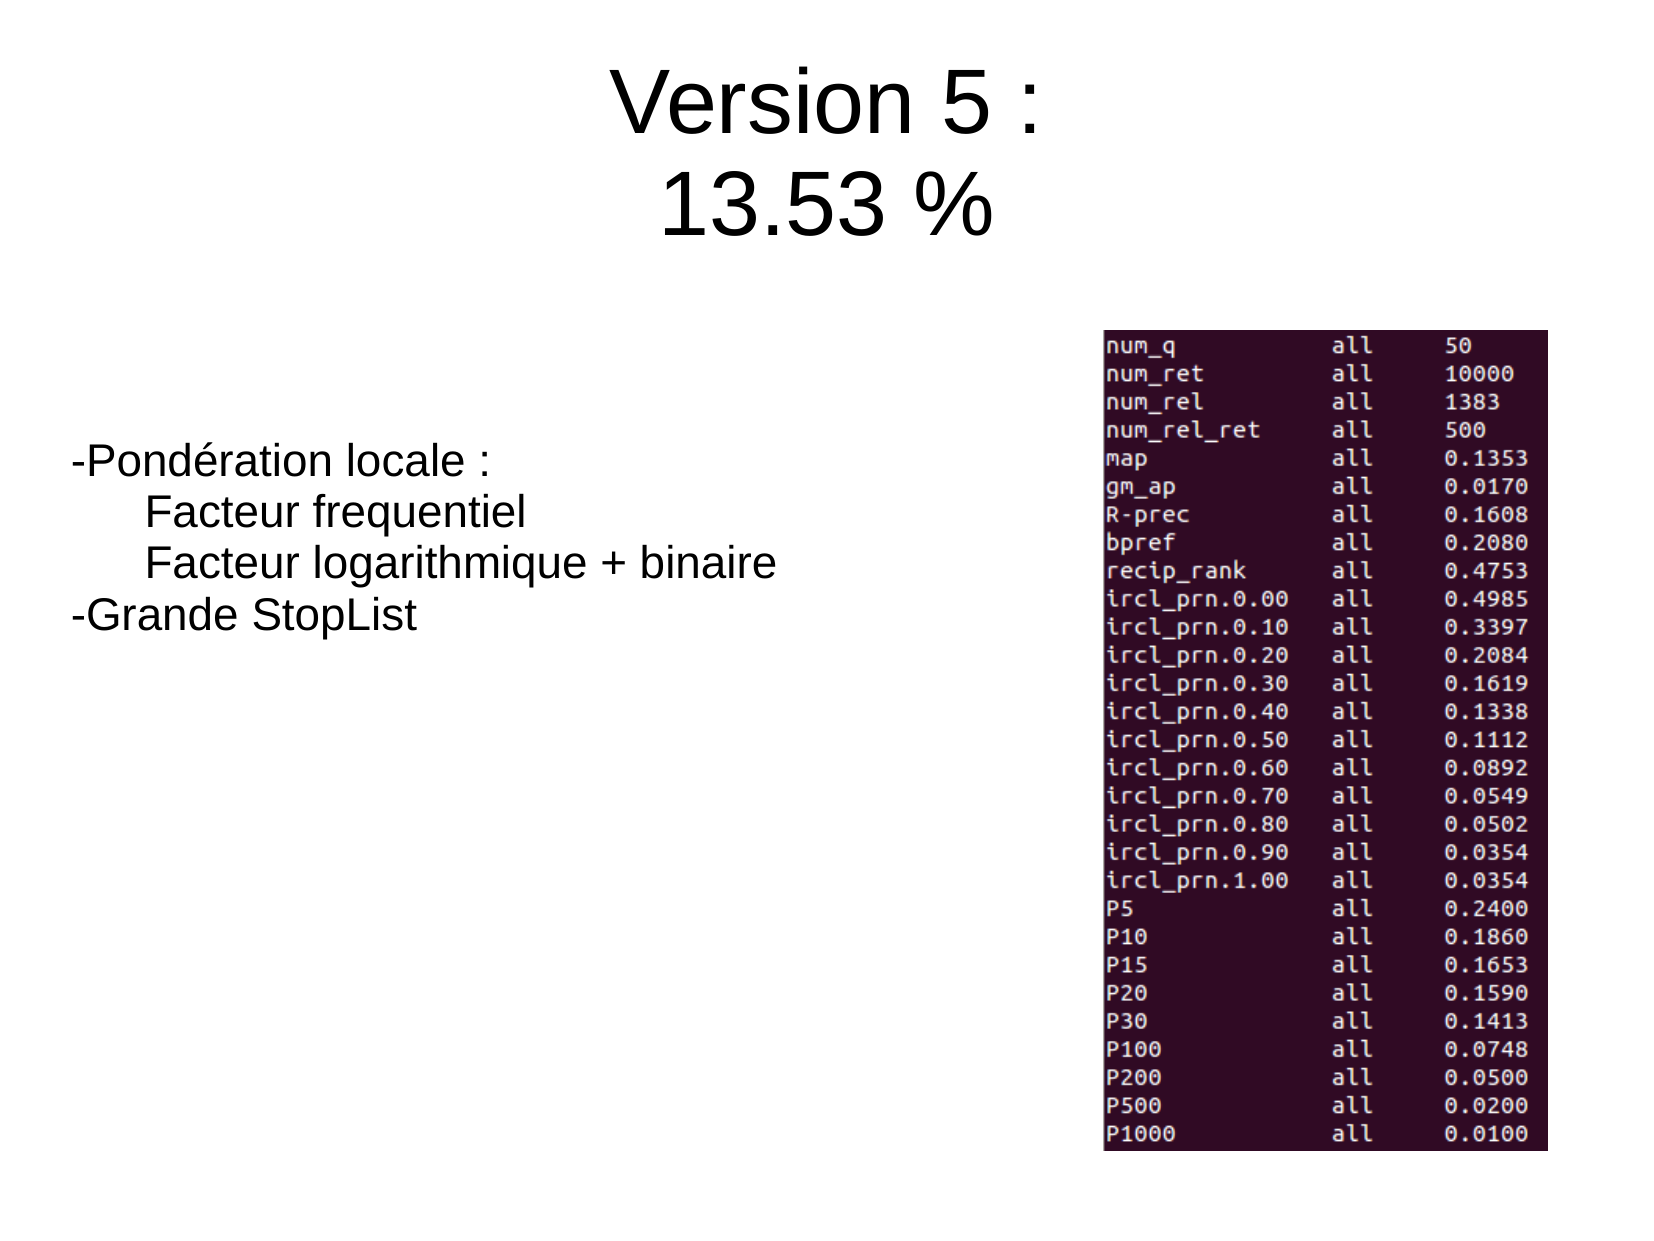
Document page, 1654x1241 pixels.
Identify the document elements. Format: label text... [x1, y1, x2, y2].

title Version 5 : 13.53 % [82, 49, 1571, 257]
text_box -Pondération locale : Facteur frequentiel Facteur logarithmique + binaire -Grande StopList [70, 330, 1063, 745]
picture [1103, 330, 1548, 1151]
